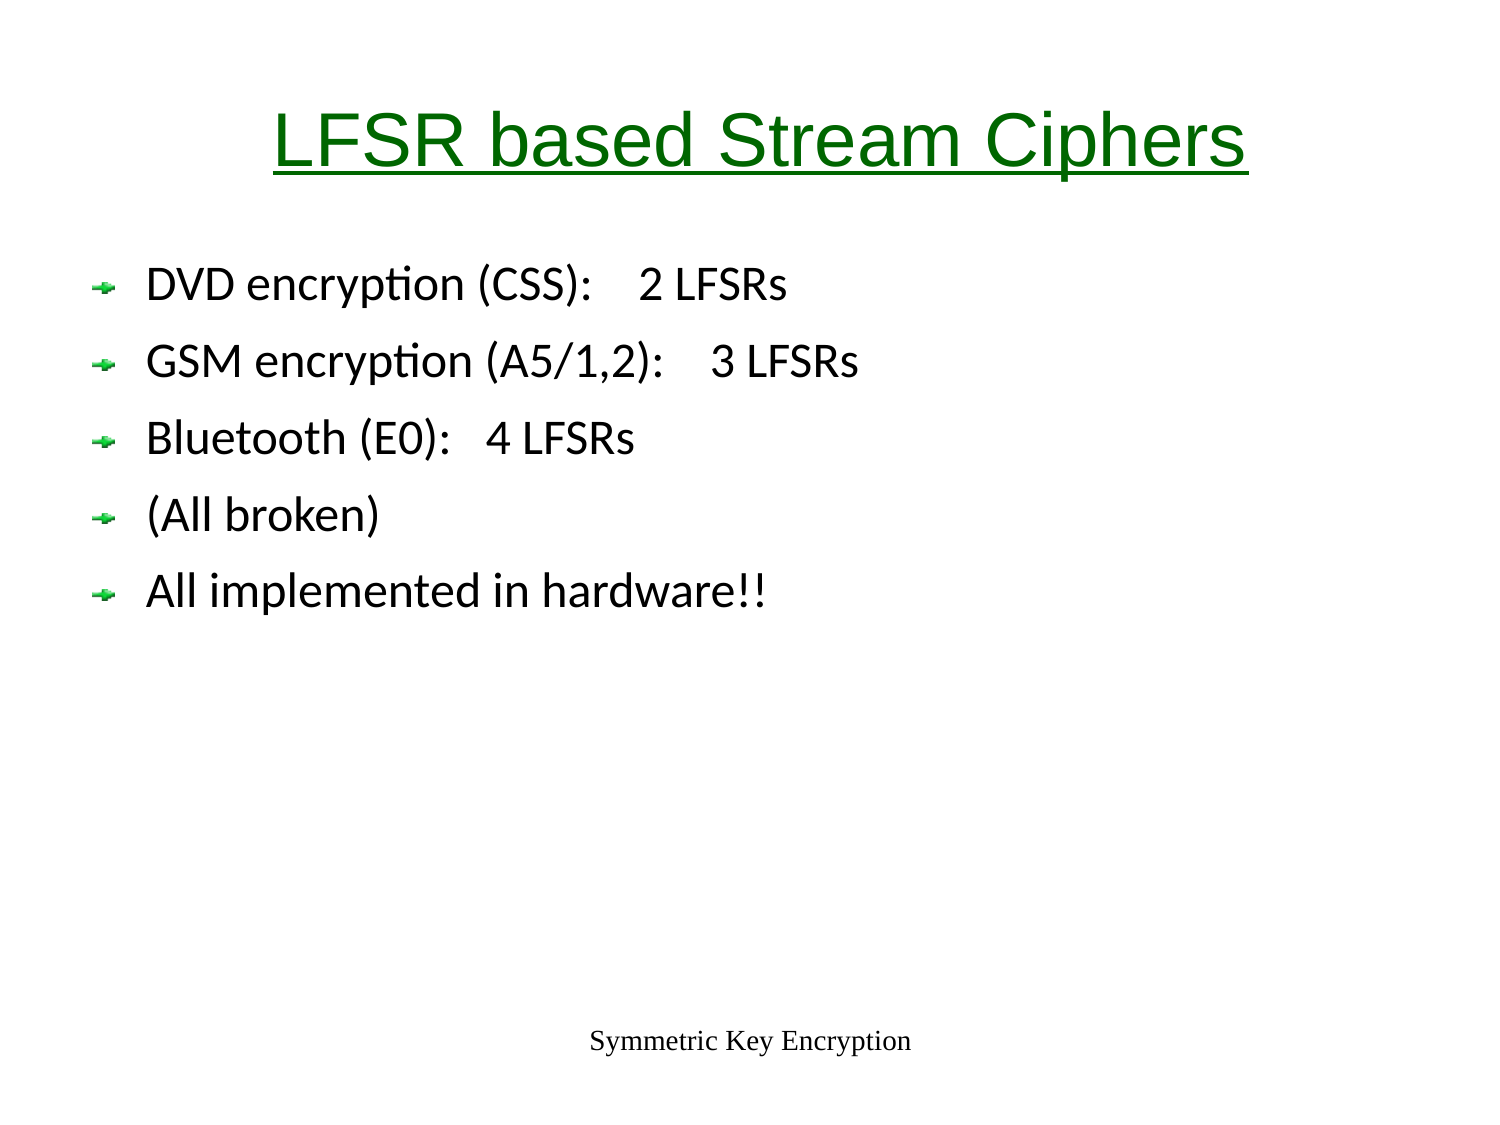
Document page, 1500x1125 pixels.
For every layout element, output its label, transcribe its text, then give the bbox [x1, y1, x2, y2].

title LFSR based Stream Ciphers [75, 44, 1447, 236]
list DVD encryption (CSS): 2 LFSRs GSM encryption (A5/1,2): 3 LFSRs Bluetooth (E0): 4 LFSRs (All broken) All implemented in hardware!! [75, 263, 1447, 997]
